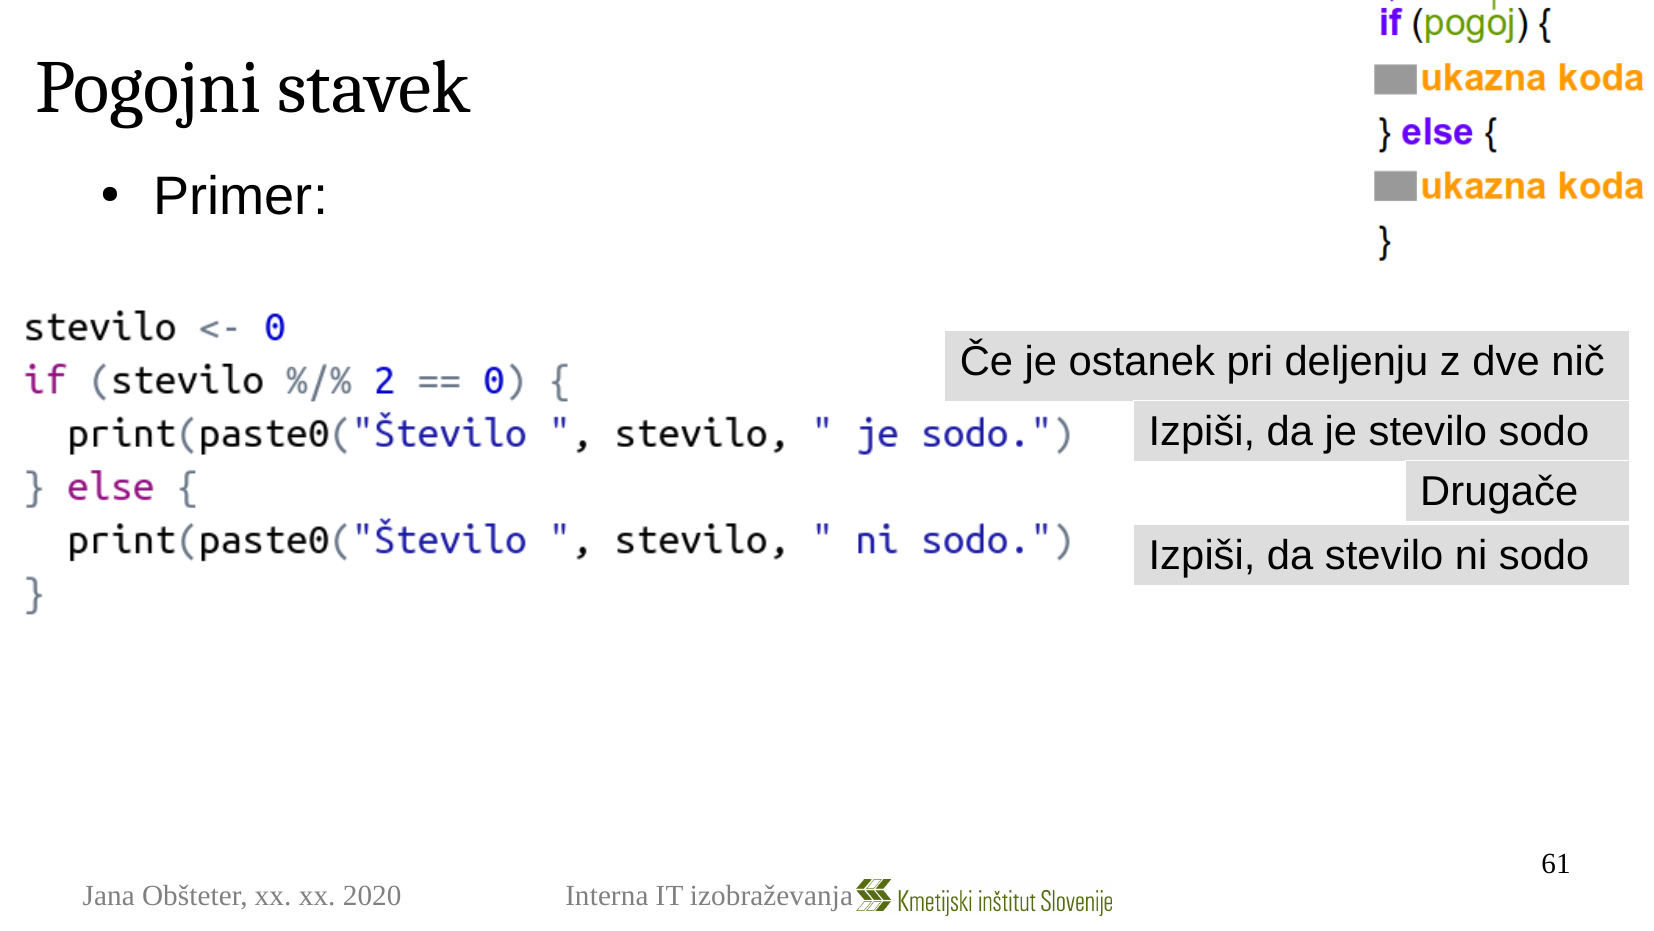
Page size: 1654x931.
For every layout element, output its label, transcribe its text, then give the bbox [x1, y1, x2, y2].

text_box Drugače [1405, 460, 1630, 522]
picture [856, 879, 1112, 916]
picture [22, 292, 82, 638]
picture [1363, 0, 1654, 272]
text_box Če je ostanek pri deljenju z dve nič [944, 330, 1630, 402]
title Pogojni stavek [35, 21, 1363, 154]
text_box Izpiši, da stevilo ni sodo [1133, 524, 1630, 586]
list Primer: [82, 165, 1642, 827]
text_box Izpiši, da je stevilo sodo [1133, 400, 1630, 462]
